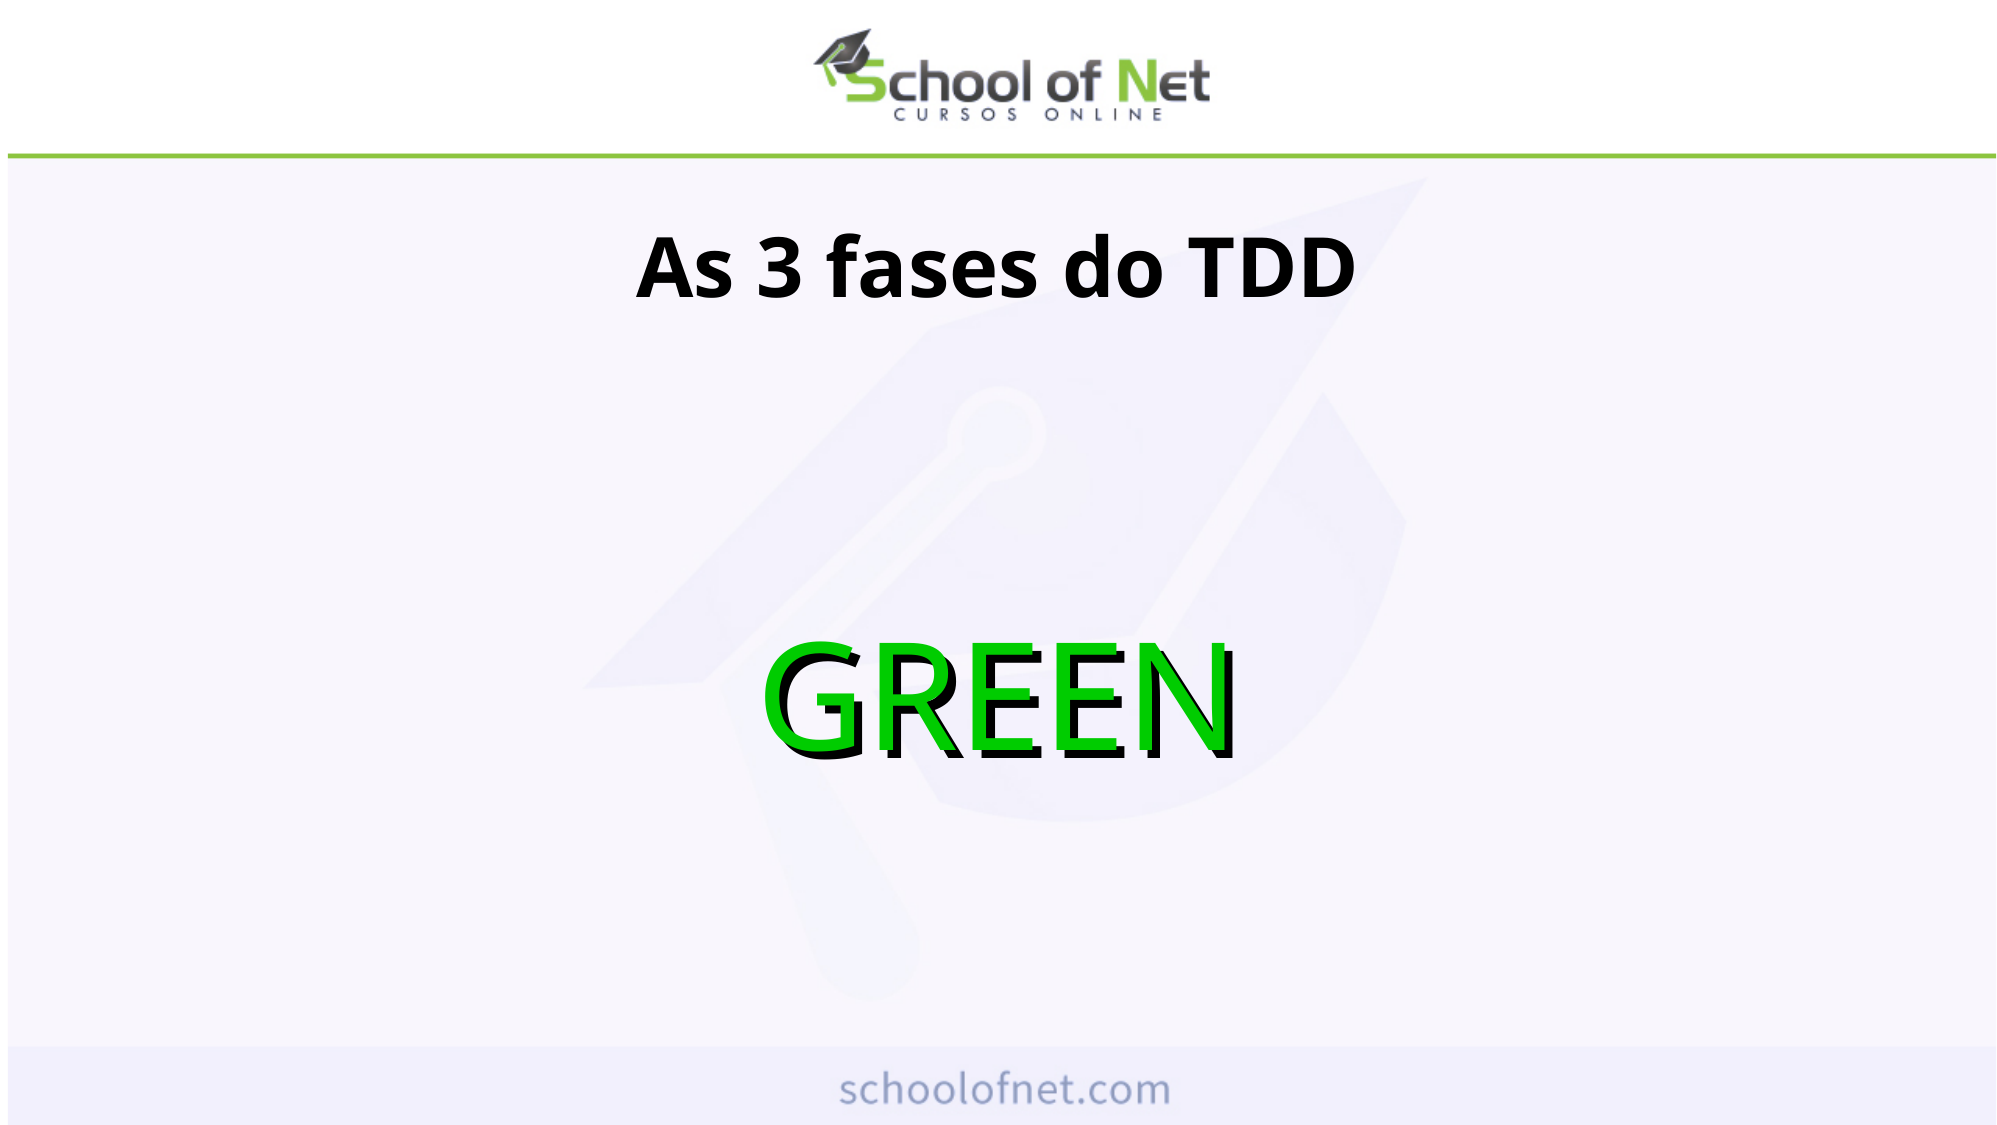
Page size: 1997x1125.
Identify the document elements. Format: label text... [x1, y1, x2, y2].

title As 3 fases do TDD [99, 171, 1897, 360]
picture [7, 5, 1997, 1125]
subtitle GREEN [99, 377, 1897, 1006]
